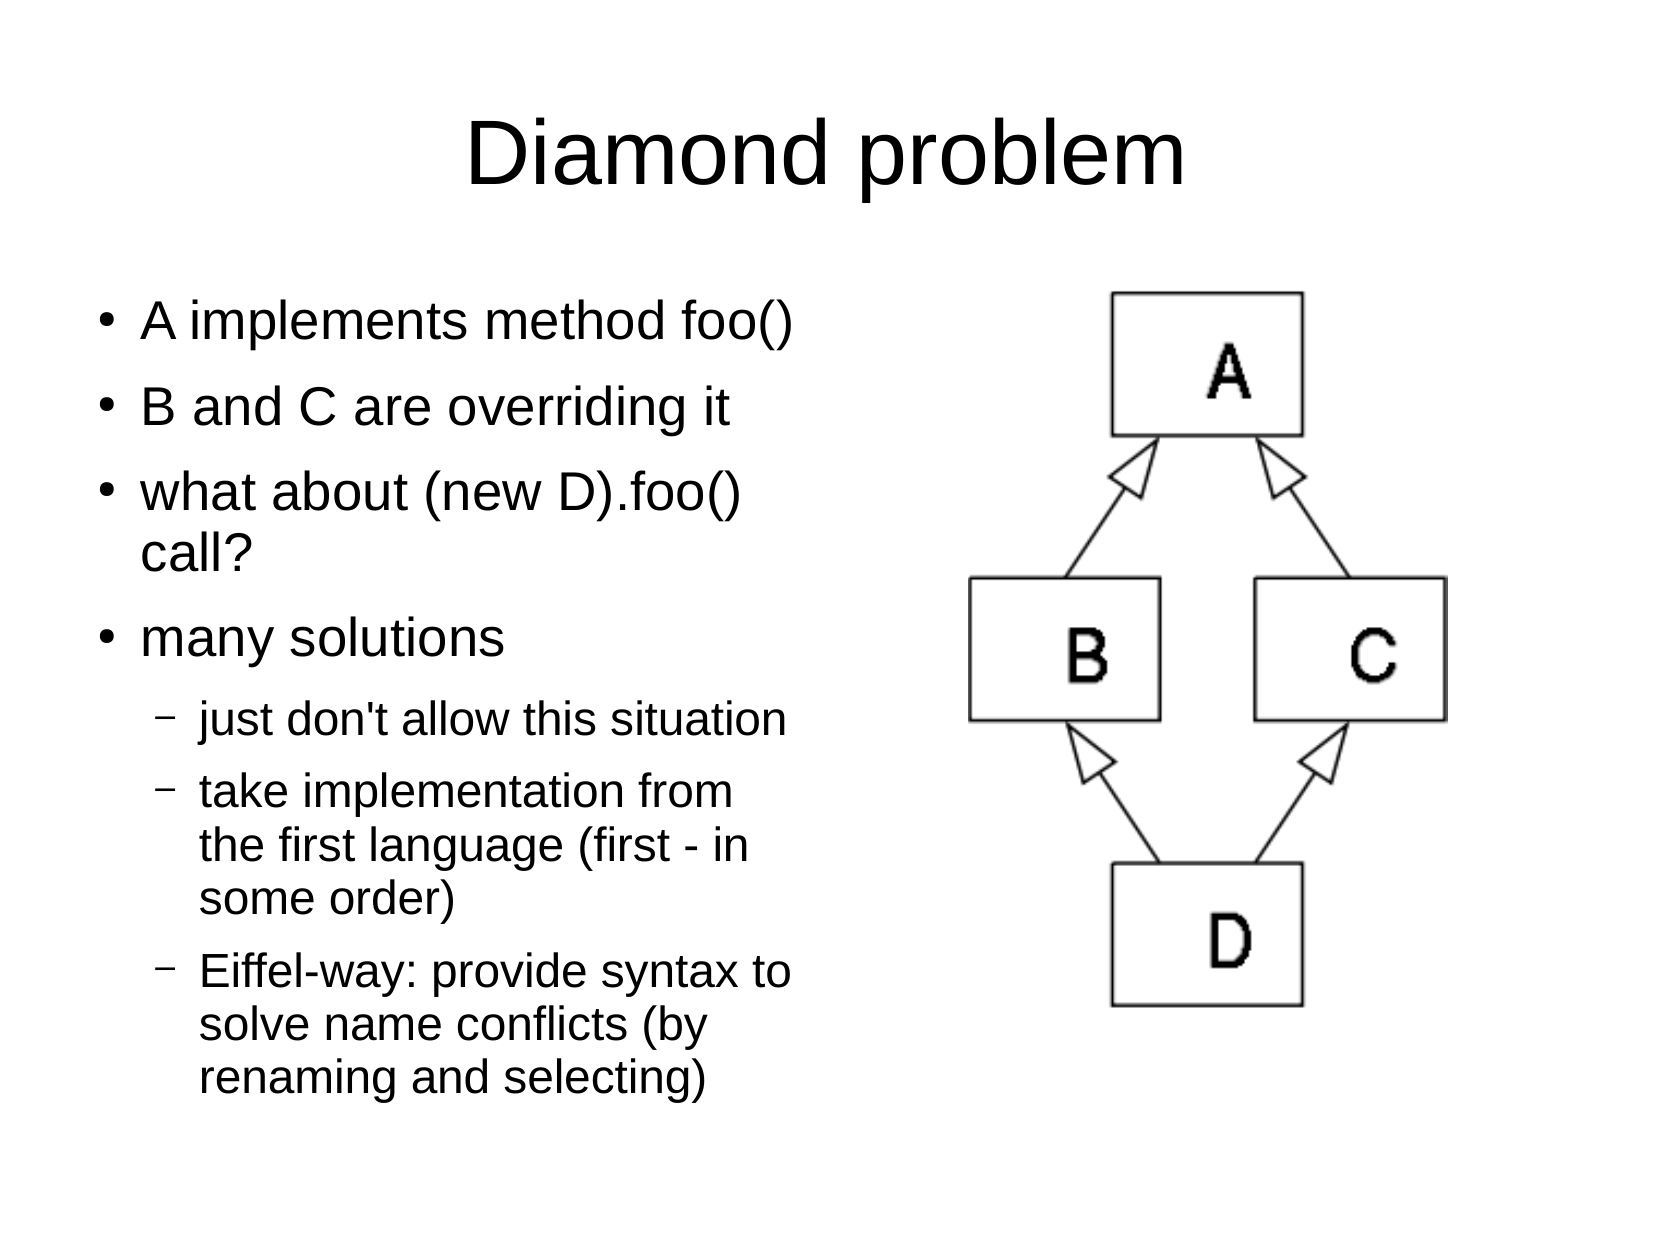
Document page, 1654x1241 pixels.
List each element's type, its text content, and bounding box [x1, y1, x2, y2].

picture [968, 290, 1448, 1010]
list A implements method foo() B and C are overriding it what about (new D).foo() call? many solutions just don't allow this situation take implementation from the first language (first - in some order) Eiffel-way: provide syntax to solve name conflicts (by renaming and selecting) [82, 290, 809, 1123]
title Diamond problem [82, 49, 1571, 257]
